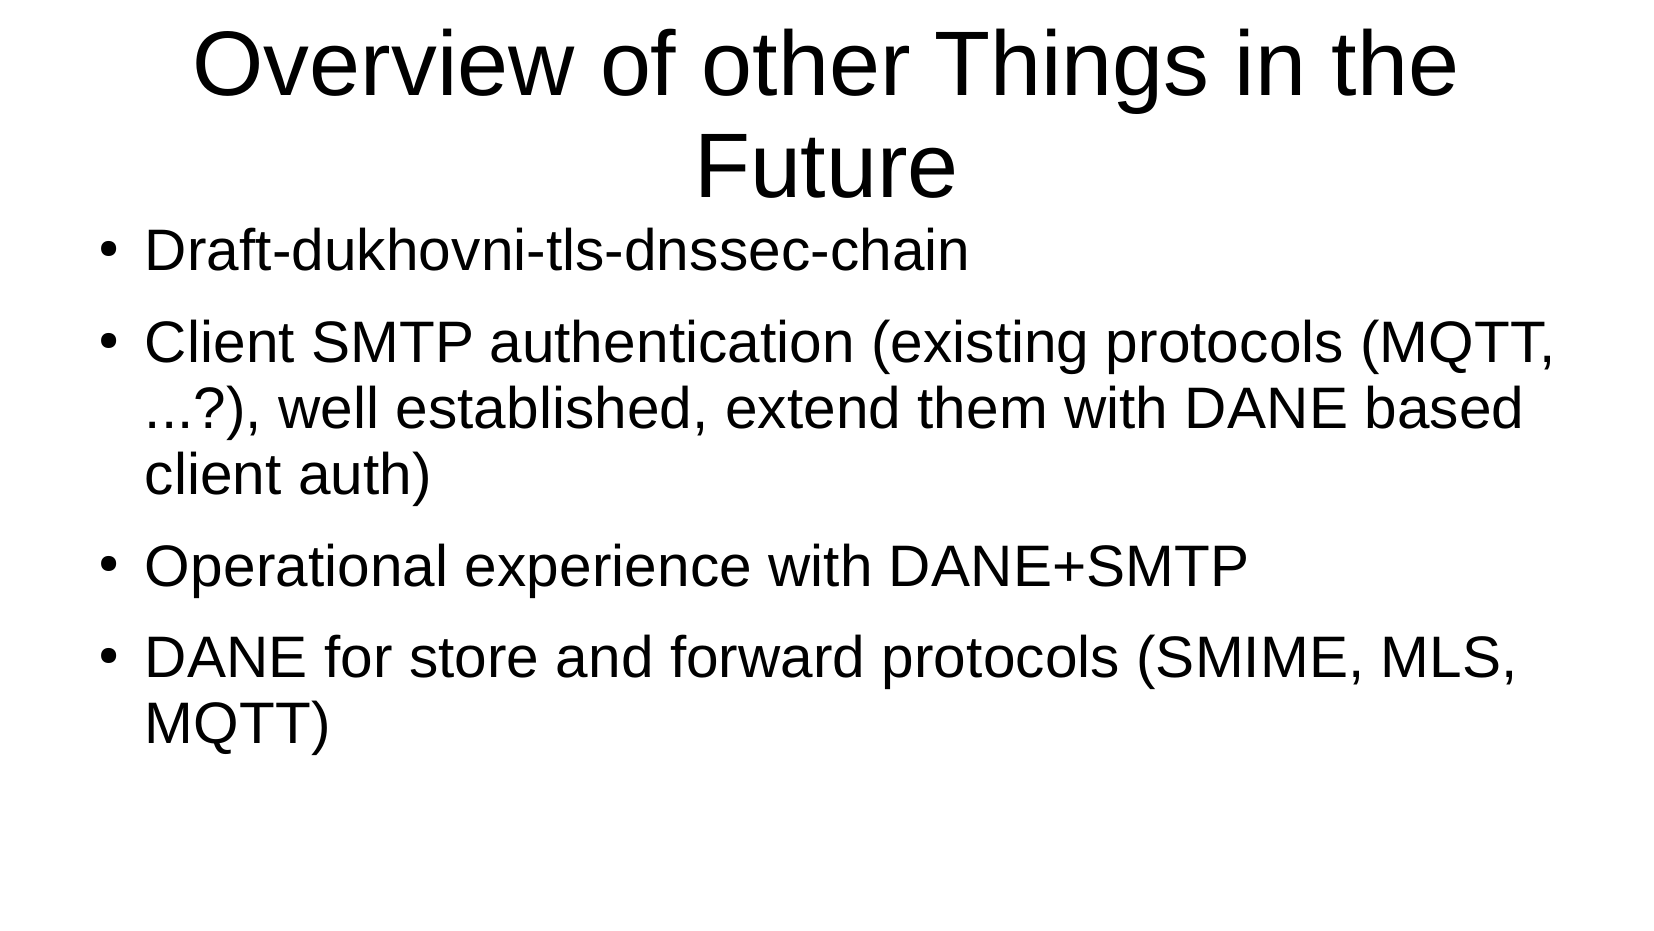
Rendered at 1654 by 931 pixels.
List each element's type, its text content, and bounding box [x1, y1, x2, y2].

title Overview of other Things in the Future [82, 12, 1571, 217]
list Draft-dukhovni-tls-dnssec-chain Client SMTP authentication (existing protocols (MQTT, ...?), well established, extend them with DANE based client auth) Operational experience with DANE+SMTP DANE for store and forward protocols (SMIME, MLS, MQTT) [82, 217, 1571, 758]
